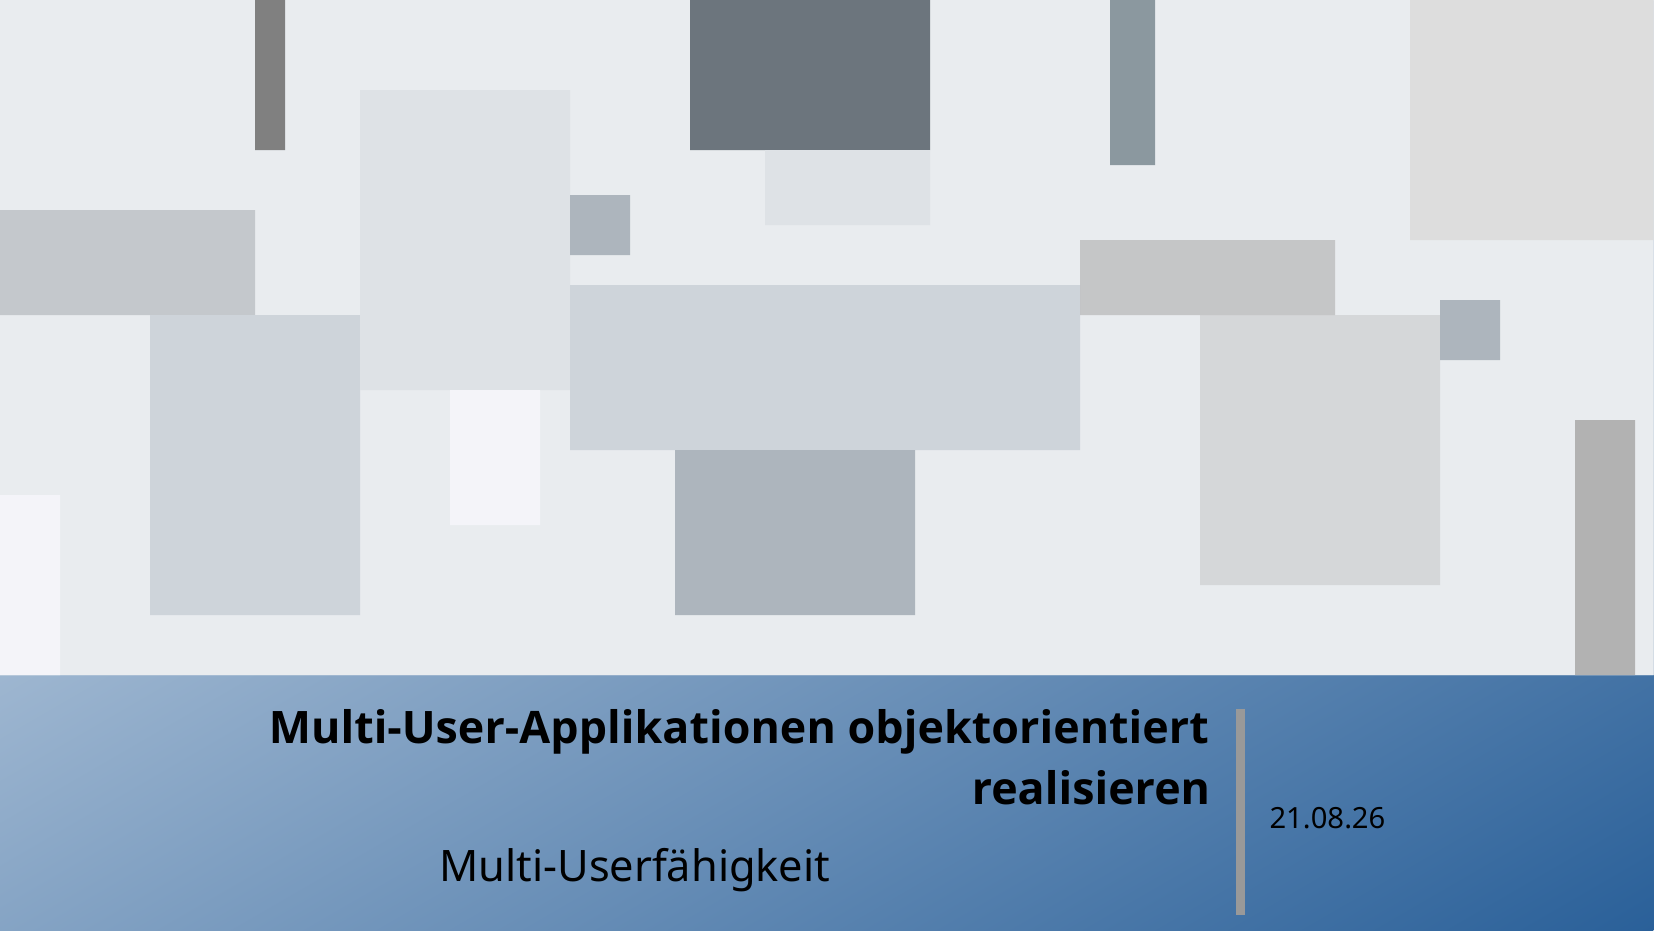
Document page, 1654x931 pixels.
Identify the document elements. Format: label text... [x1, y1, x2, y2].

subtitle Multi-Userfähigkeit [59, 835, 1211, 895]
title Multi-User-Applikationen objektorientiert realisieren [59, 694, 1211, 819]
